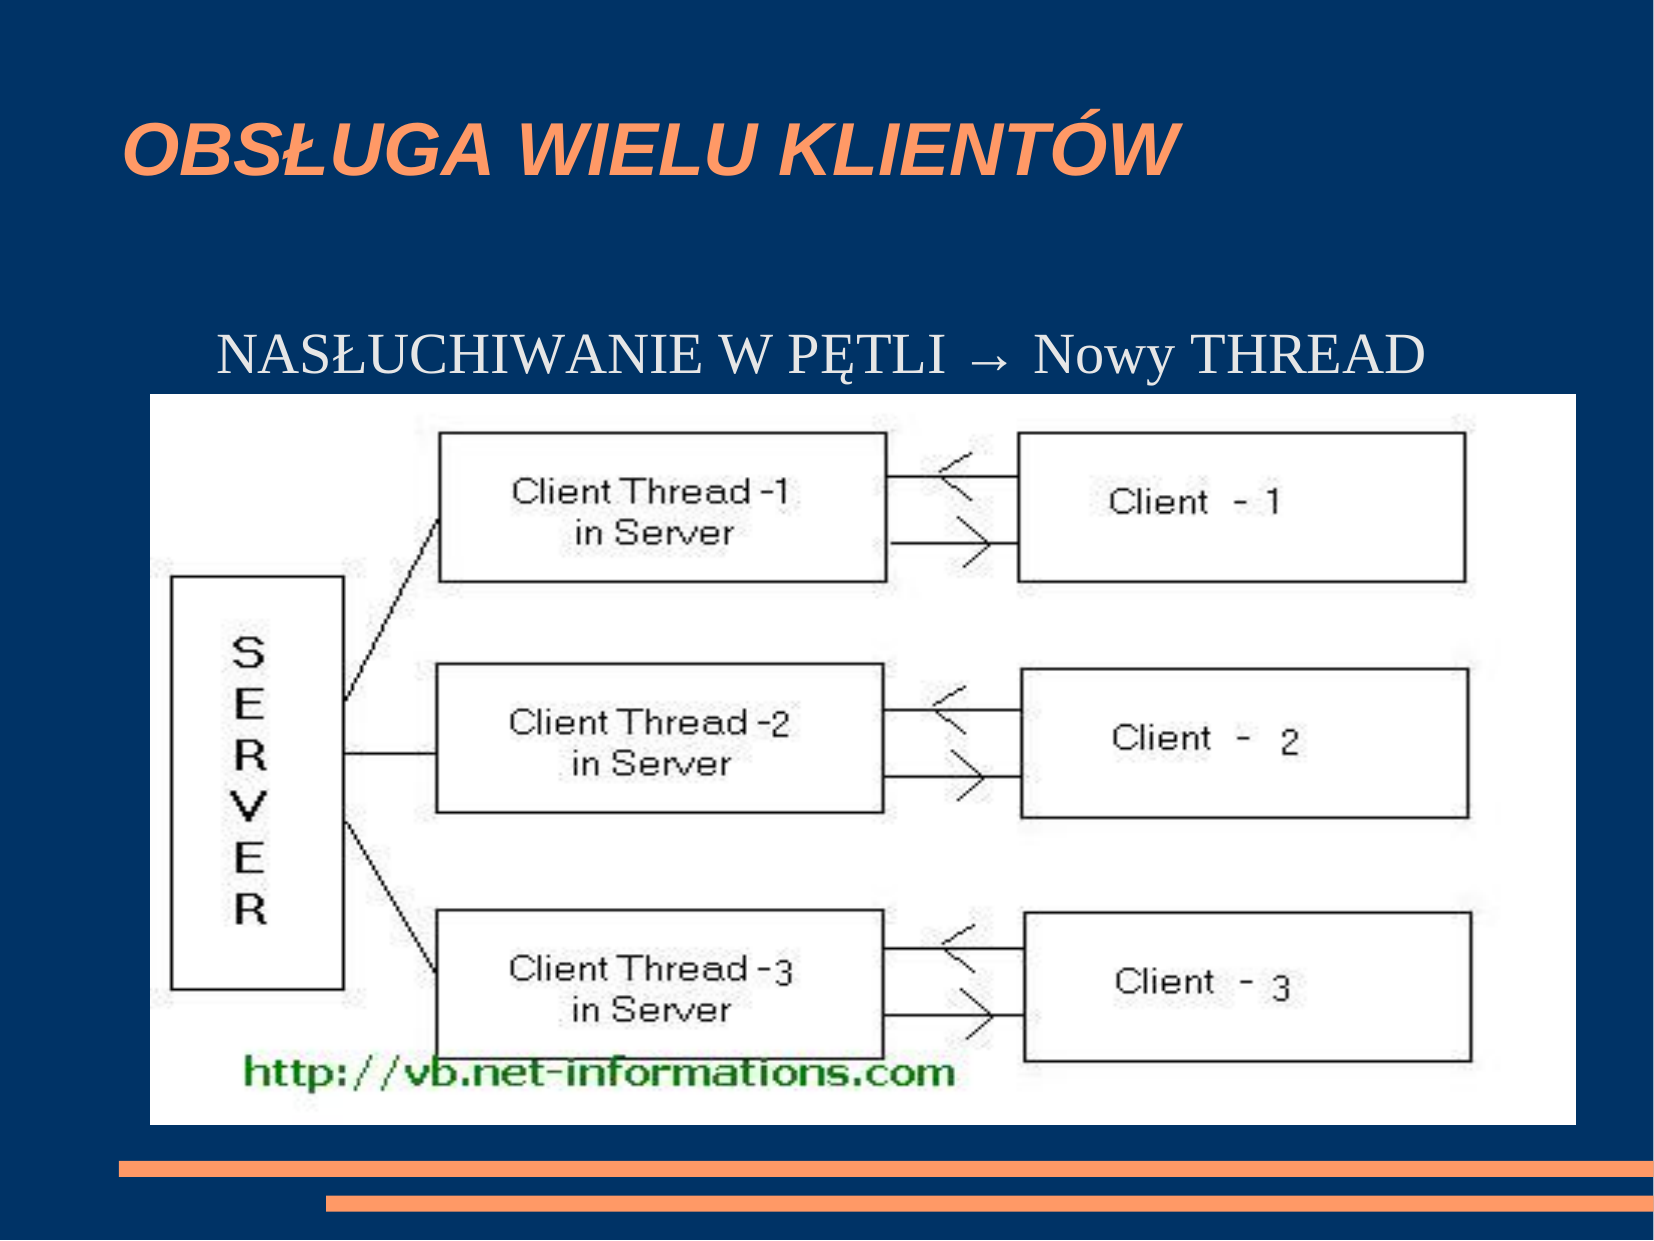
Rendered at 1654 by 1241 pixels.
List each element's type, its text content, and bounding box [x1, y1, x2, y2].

picture [150, 394, 1576, 1126]
title OBSŁUGA WIELU KLIENTÓW [121, 46, 1534, 254]
list NASŁUCHIWANIE W PĘTLI → Nowy THREAD [121, 322, 1561, 1132]
